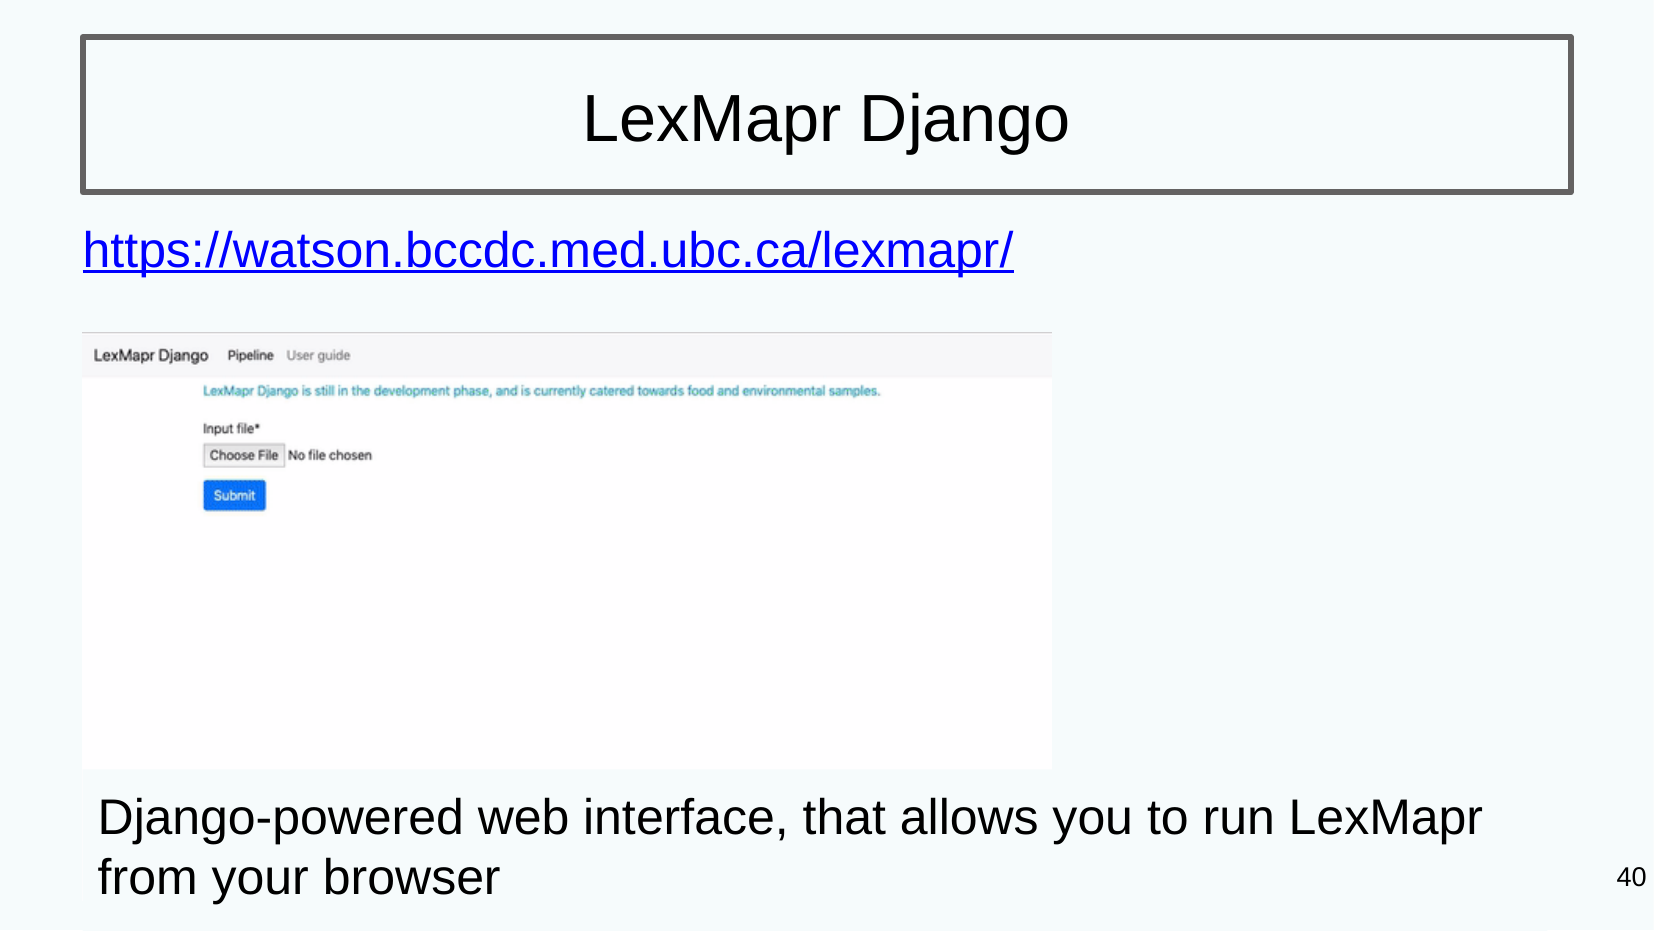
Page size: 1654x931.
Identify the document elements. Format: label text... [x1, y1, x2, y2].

text_box LexMapr Django [82, 37, 1571, 193]
slide_number <number> [1548, 859, 1647, 931]
text_box https://watson.bccdc.med.ubc.ca/lexmapr/ [82, 217, 1571, 757]
picture [82, 332, 1052, 769]
text_box Django-powered web interface, that allows you to run LexMapr from your browser [82, 769, 1548, 931]
